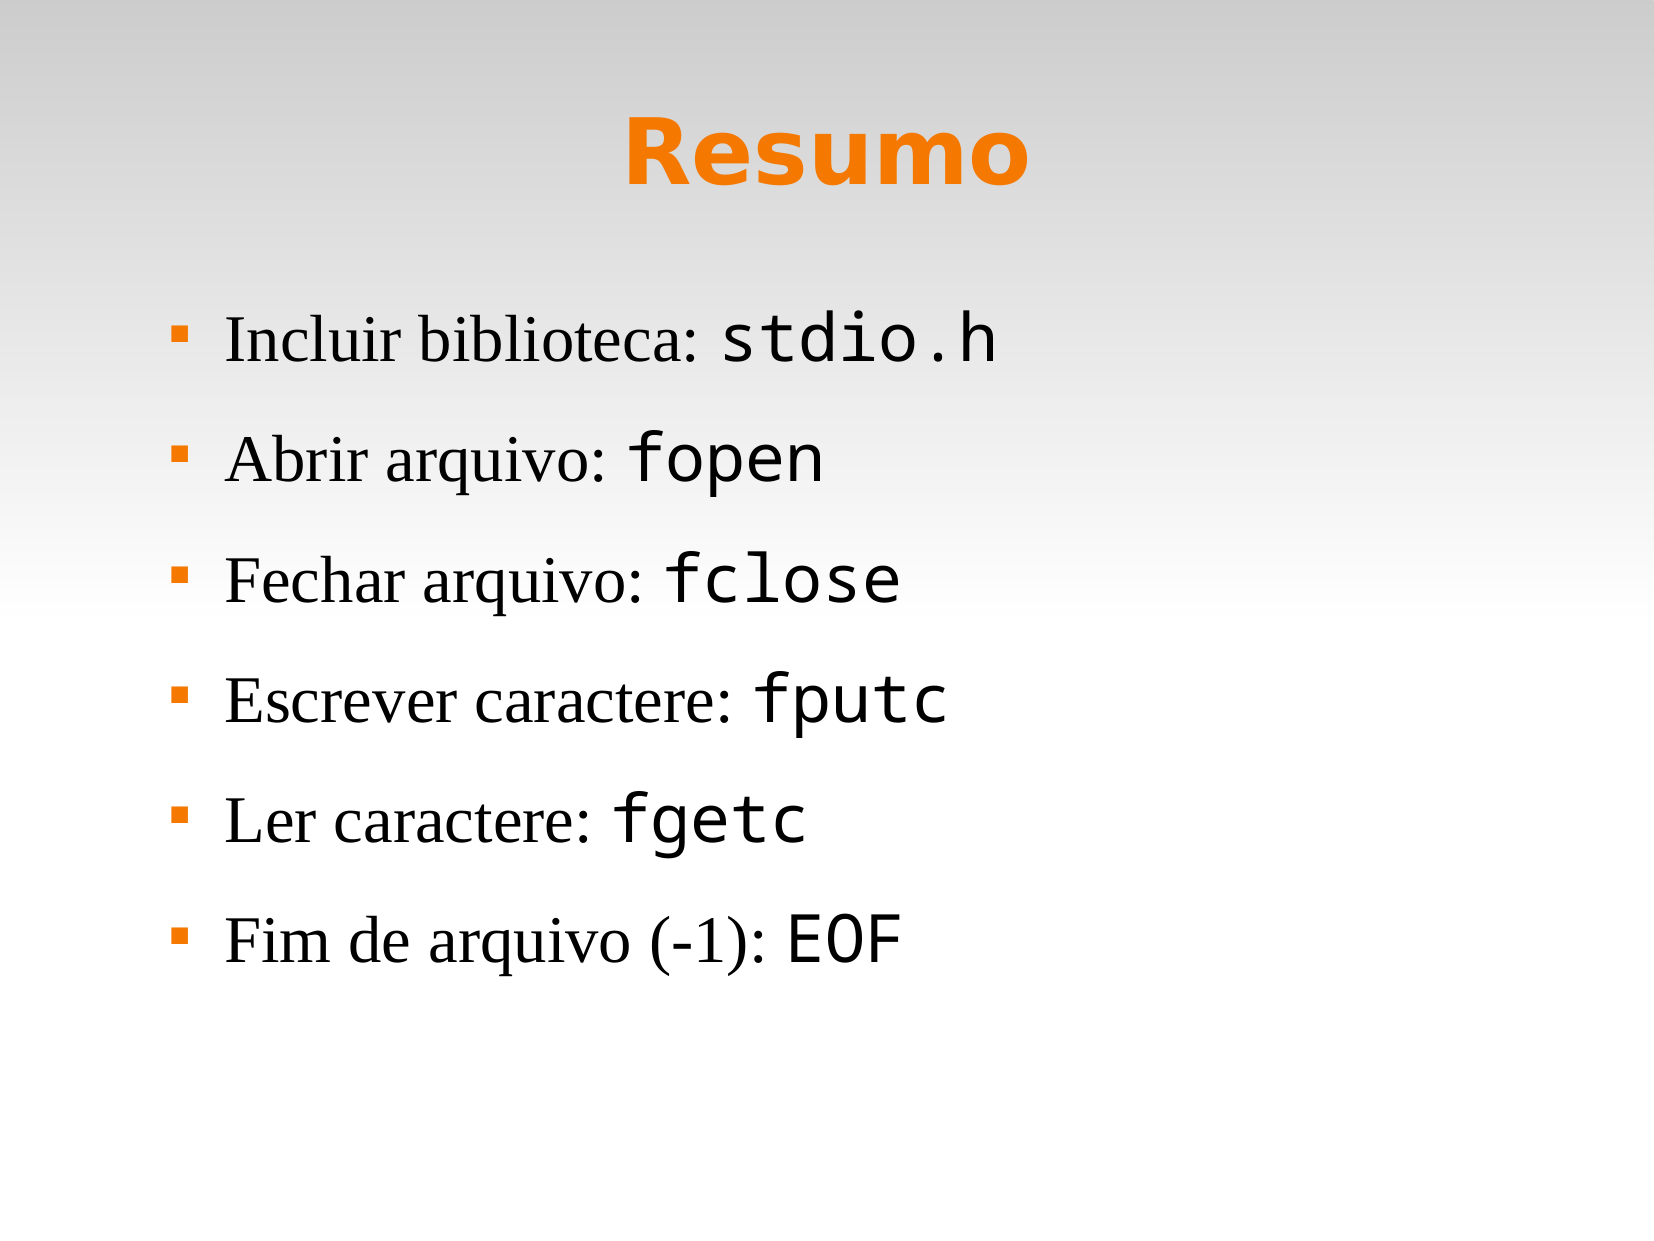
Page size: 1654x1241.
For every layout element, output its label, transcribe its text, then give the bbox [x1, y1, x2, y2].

title Resumo [82, 49, 1571, 257]
list Incluir biblioteca: stdio.h Abrir arquivo: fopen Fechar arquivo: fclose Escrever caractere: fputc Ler caractere: fgetc Fim de arquivo (-1): EOF [82, 290, 1571, 1109]
